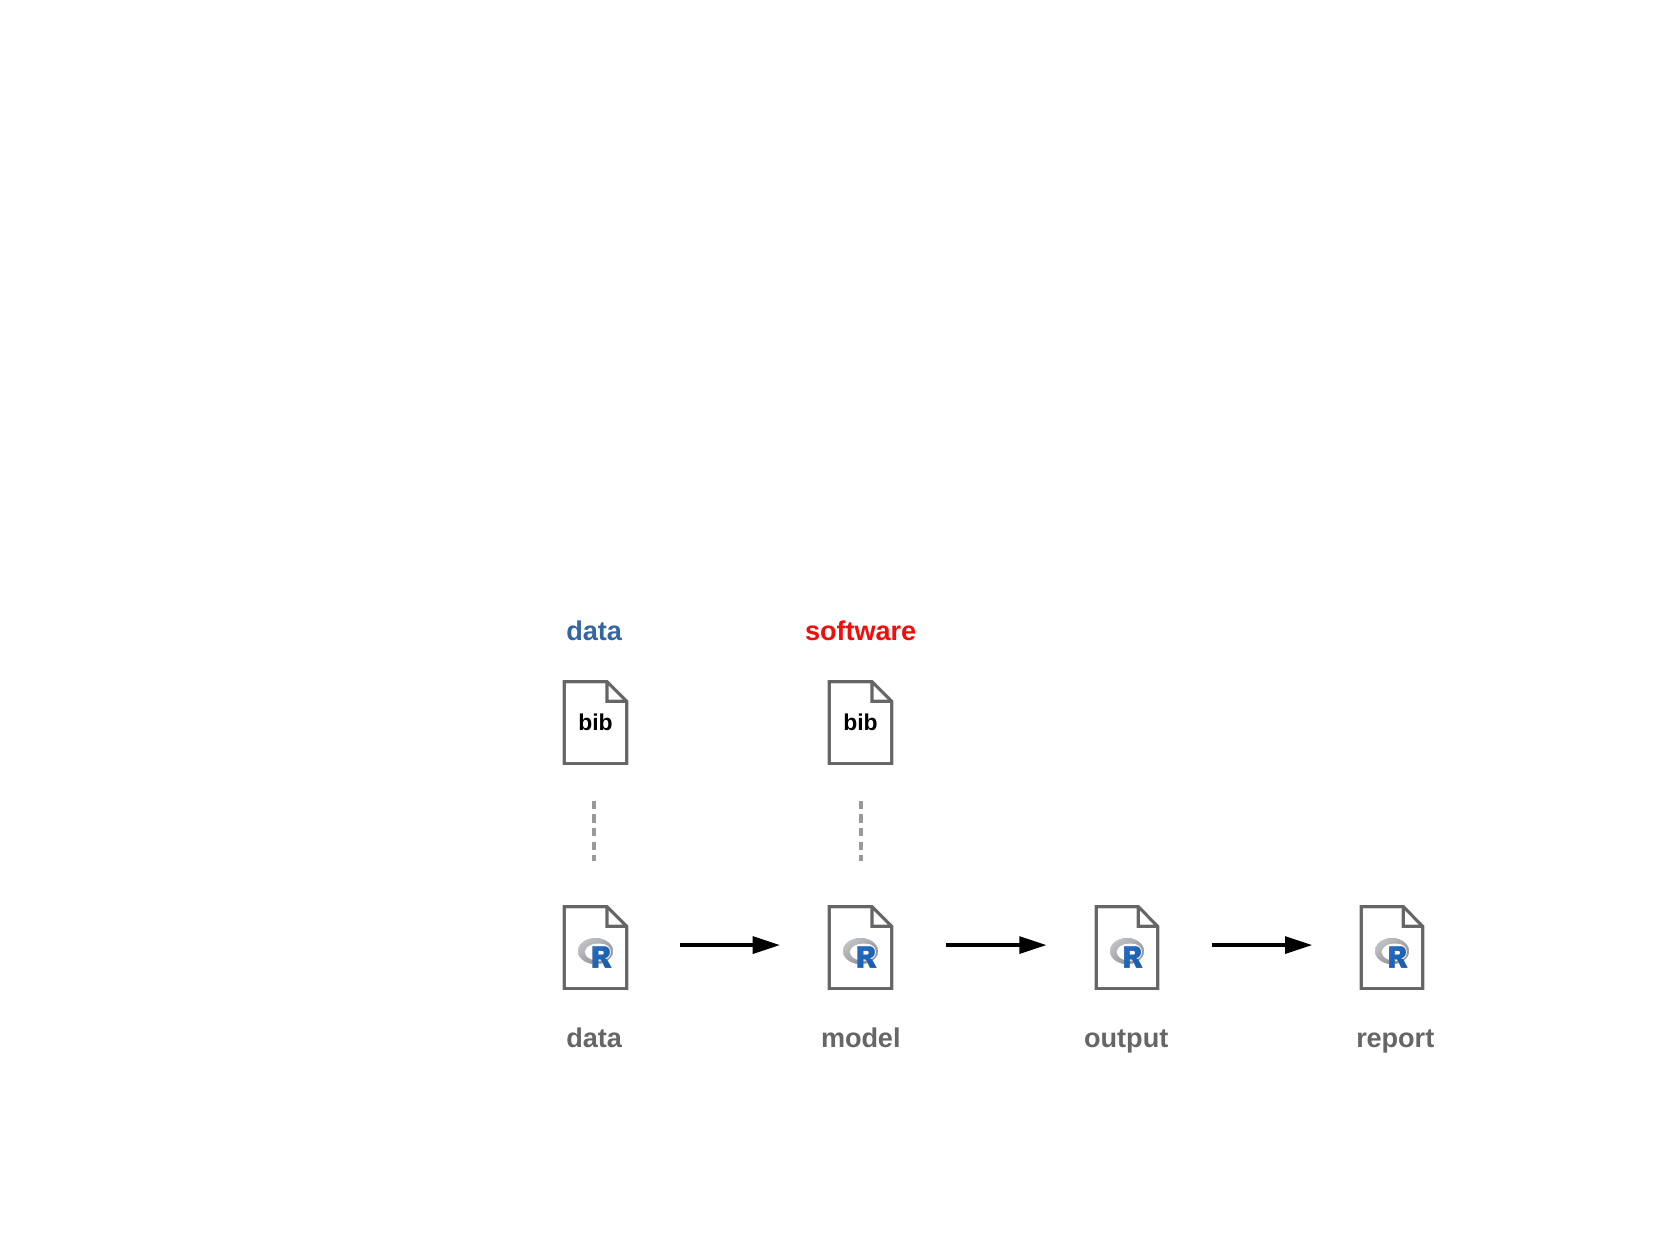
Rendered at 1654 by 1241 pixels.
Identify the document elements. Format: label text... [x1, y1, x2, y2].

picture [553, 680, 638, 765]
picture [1085, 905, 1169, 990]
picture [818, 680, 903, 765]
text_box output [1069, 1015, 1183, 1061]
text_box data [551, 608, 637, 654]
text_box data [551, 1015, 637, 1061]
picture [1350, 905, 1434, 990]
picture [553, 905, 638, 990]
text_box model [806, 1015, 916, 1061]
text_box software [790, 608, 932, 654]
picture [818, 905, 903, 990]
text_box report [1341, 1015, 1450, 1061]
